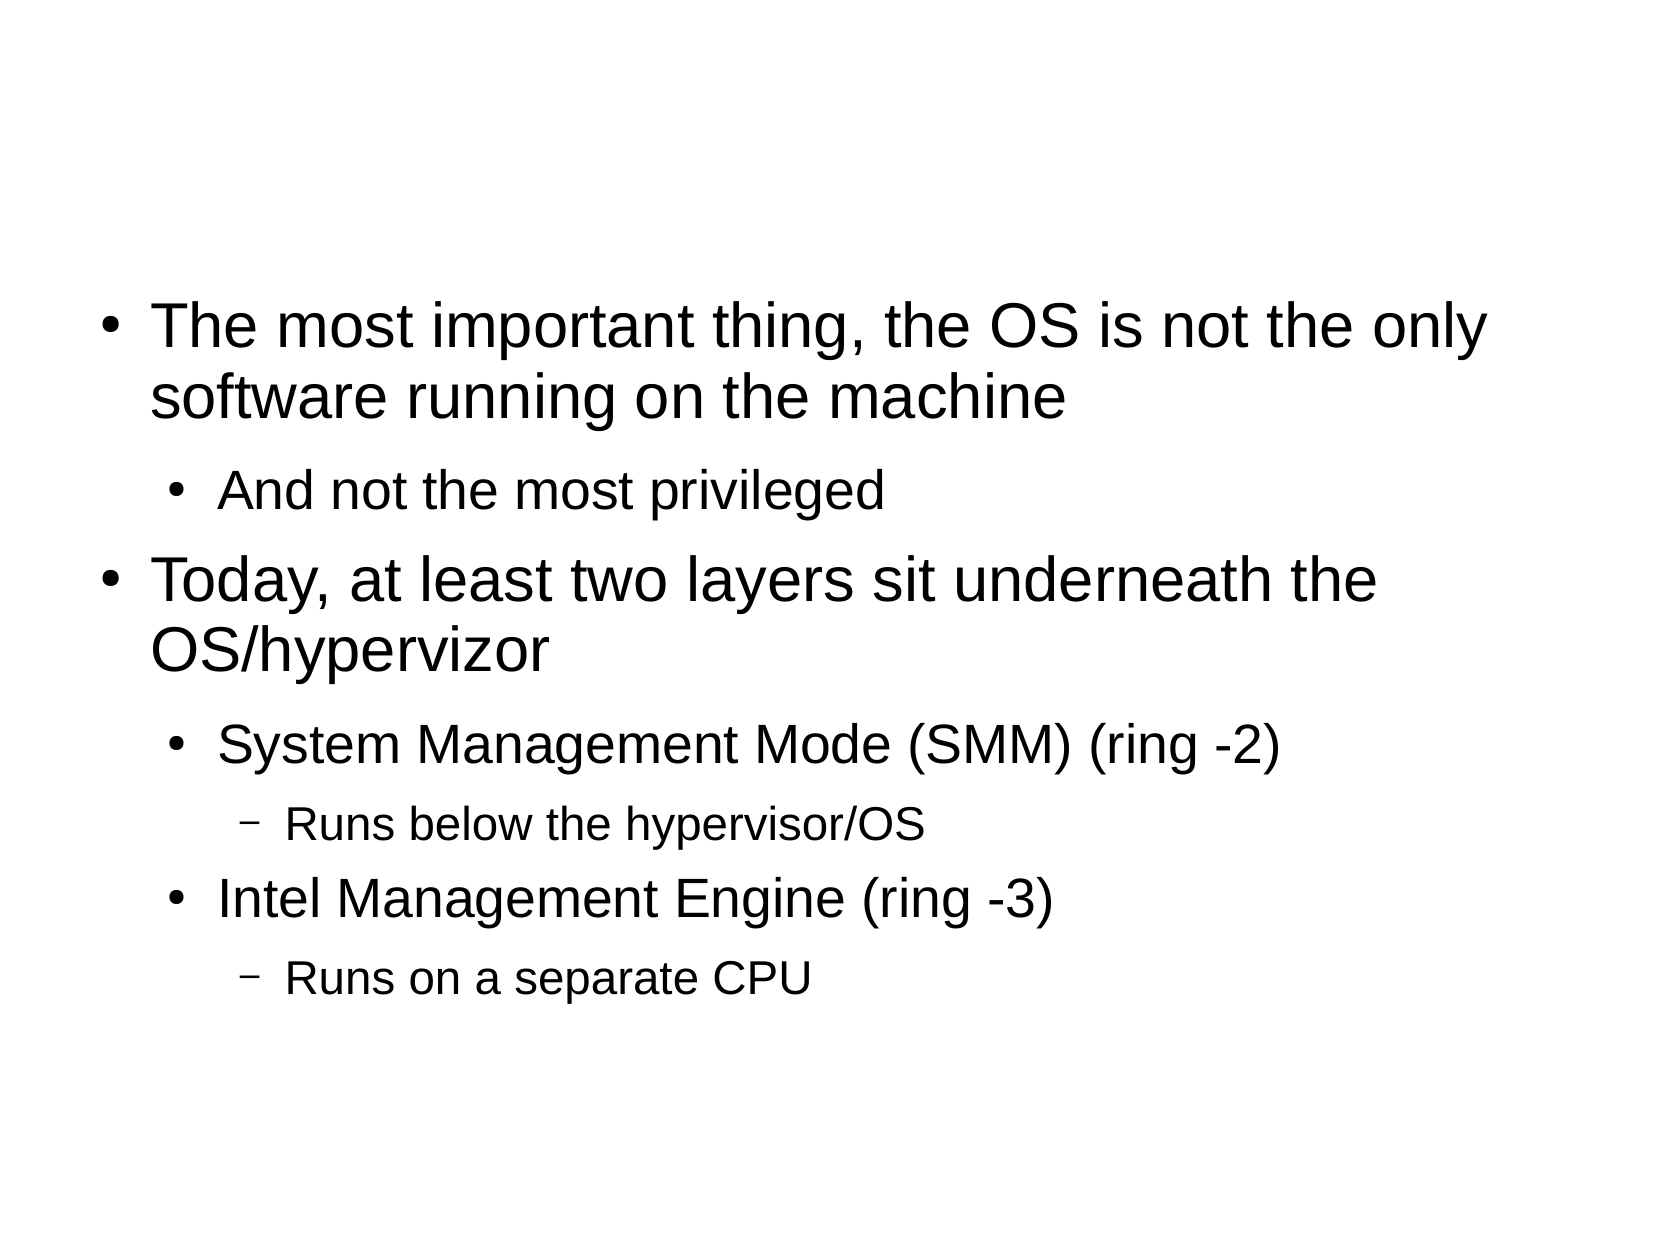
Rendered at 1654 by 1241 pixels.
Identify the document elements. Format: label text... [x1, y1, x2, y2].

list The most important thing, the OS is not the only software running on the machine And not the most privileged Today, at least two layers sit underneath the OS/hypervizor System Management Mode (SMM) (ring -2) Runs below the hypervisor/OS Intel Management Engine (ring -3) Runs on a separate CPU [82, 290, 1571, 1010]
